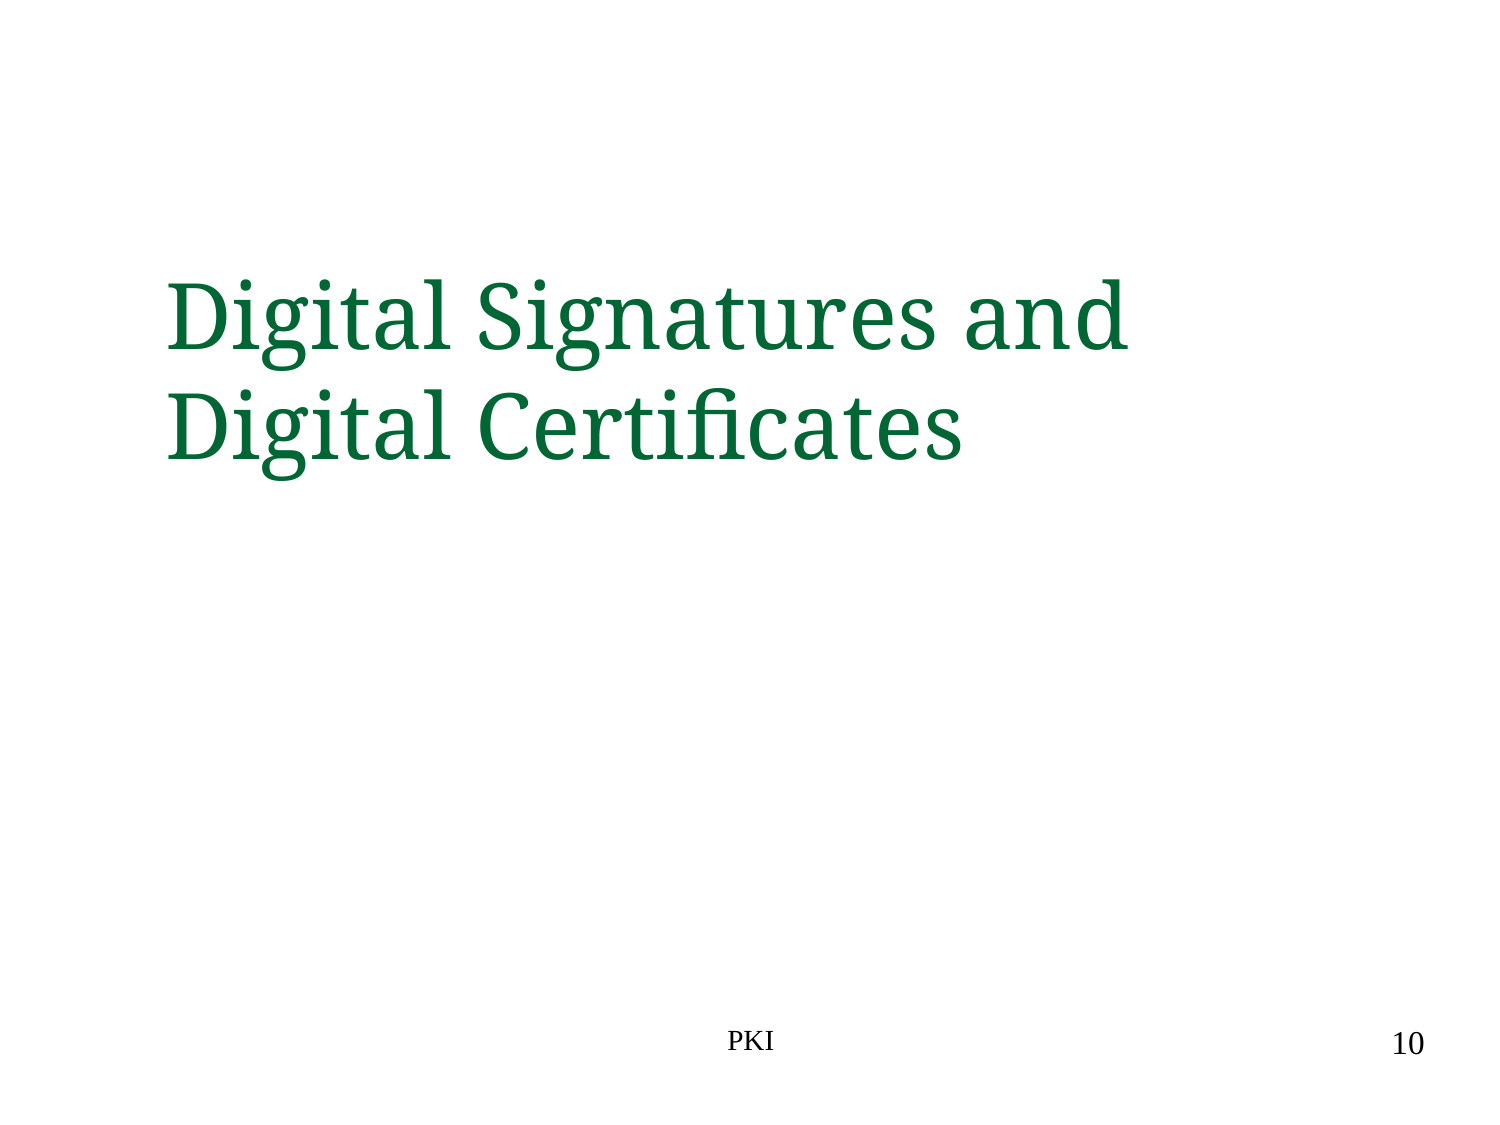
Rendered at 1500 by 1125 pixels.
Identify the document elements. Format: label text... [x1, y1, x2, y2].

title Digital Signatures and Digital Certificates [150, 249, 1401, 538]
